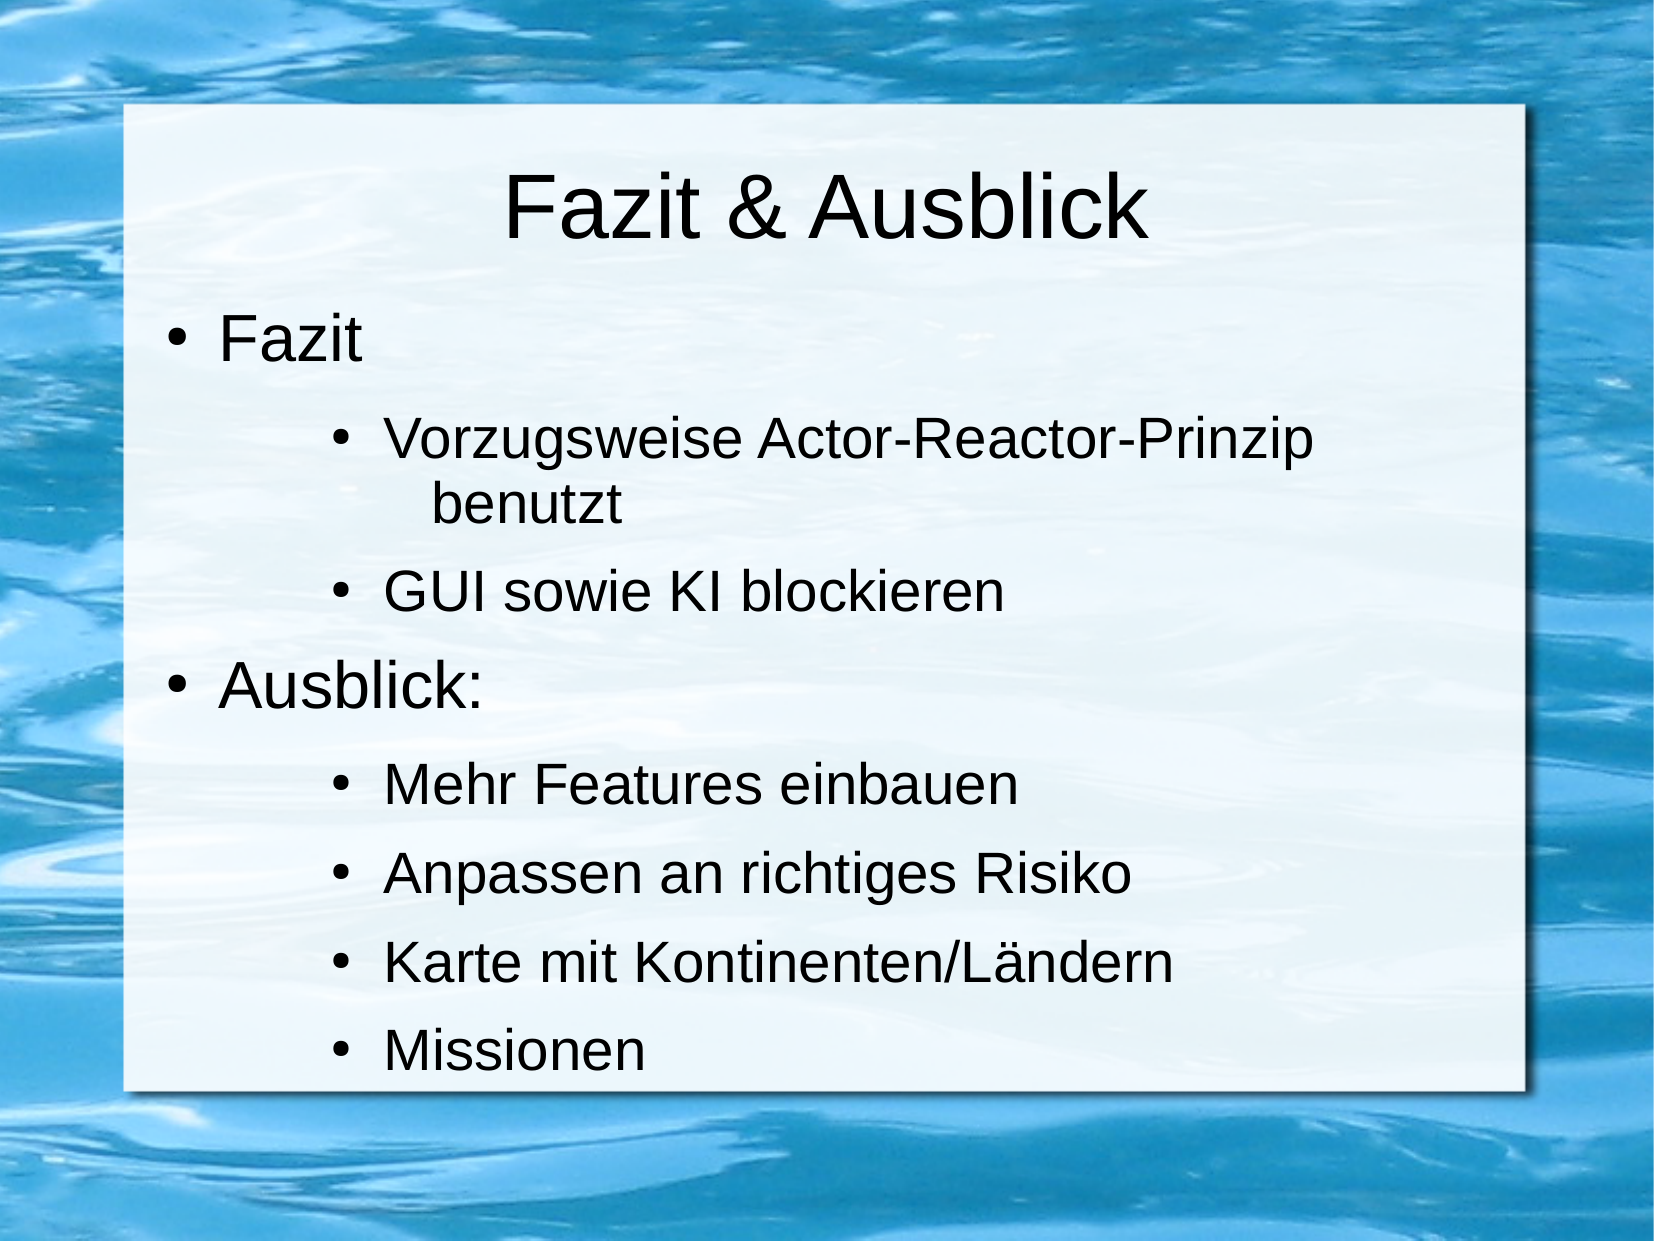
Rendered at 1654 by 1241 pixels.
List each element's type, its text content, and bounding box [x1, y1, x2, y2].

title Fazit & Ausblick [147, 118, 1506, 296]
picture [0, 0, 1654, 1241]
list Fazit Vorzugsweise Actor-Reactor-Prinzip benutzt GUI sowie KI blockieren Ausblick: Mehr Features einbauen Anpassen an richtiges Risiko Karte mit Kontinenten/Ländern Missionen [147, 301, 1506, 1082]
